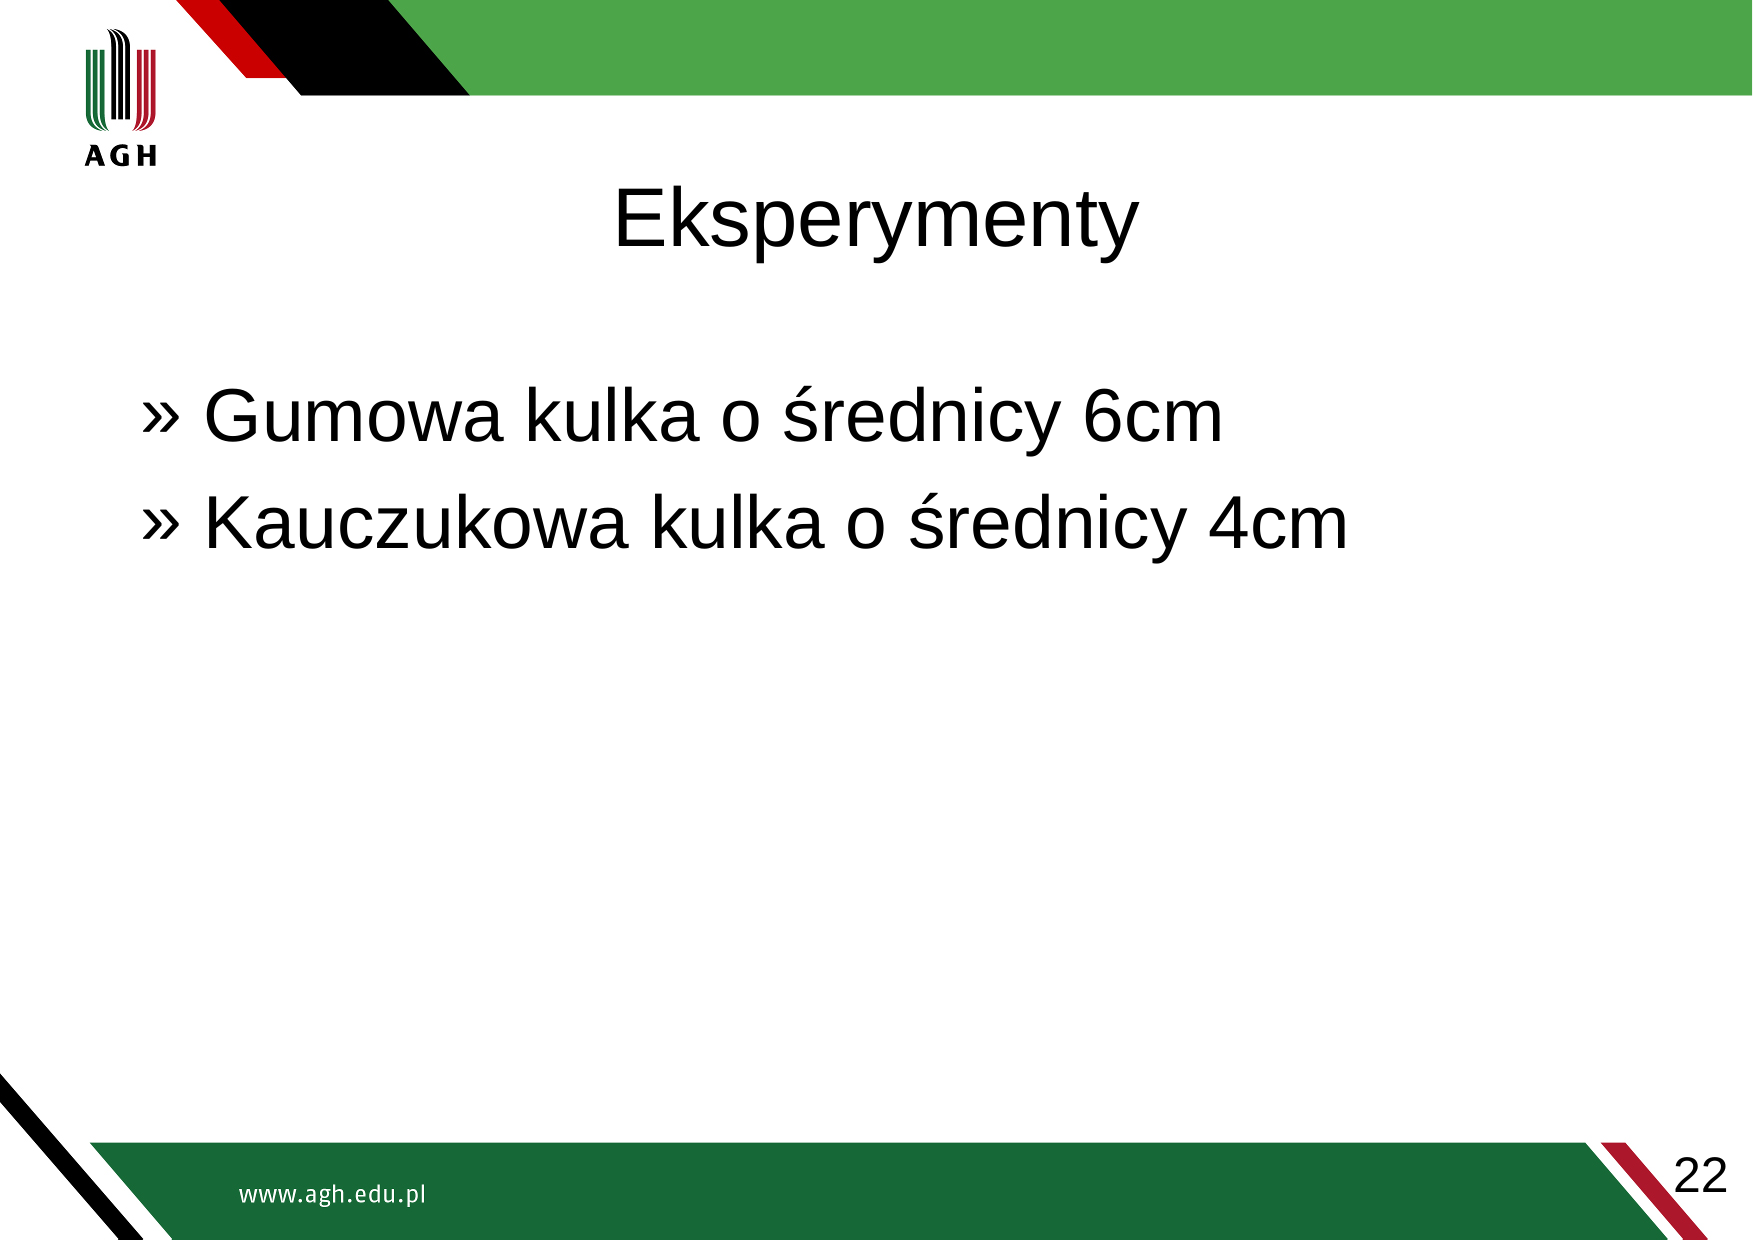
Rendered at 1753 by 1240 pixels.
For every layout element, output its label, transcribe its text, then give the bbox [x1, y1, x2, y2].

title Eksperymenty [131, 110, 1622, 317]
picture [0, 0, 1753, 1240]
list Gumowa kulka o średnicy 6cm Kauczukowa kulka o średnicy 4cm [131, 358, 1622, 1103]
